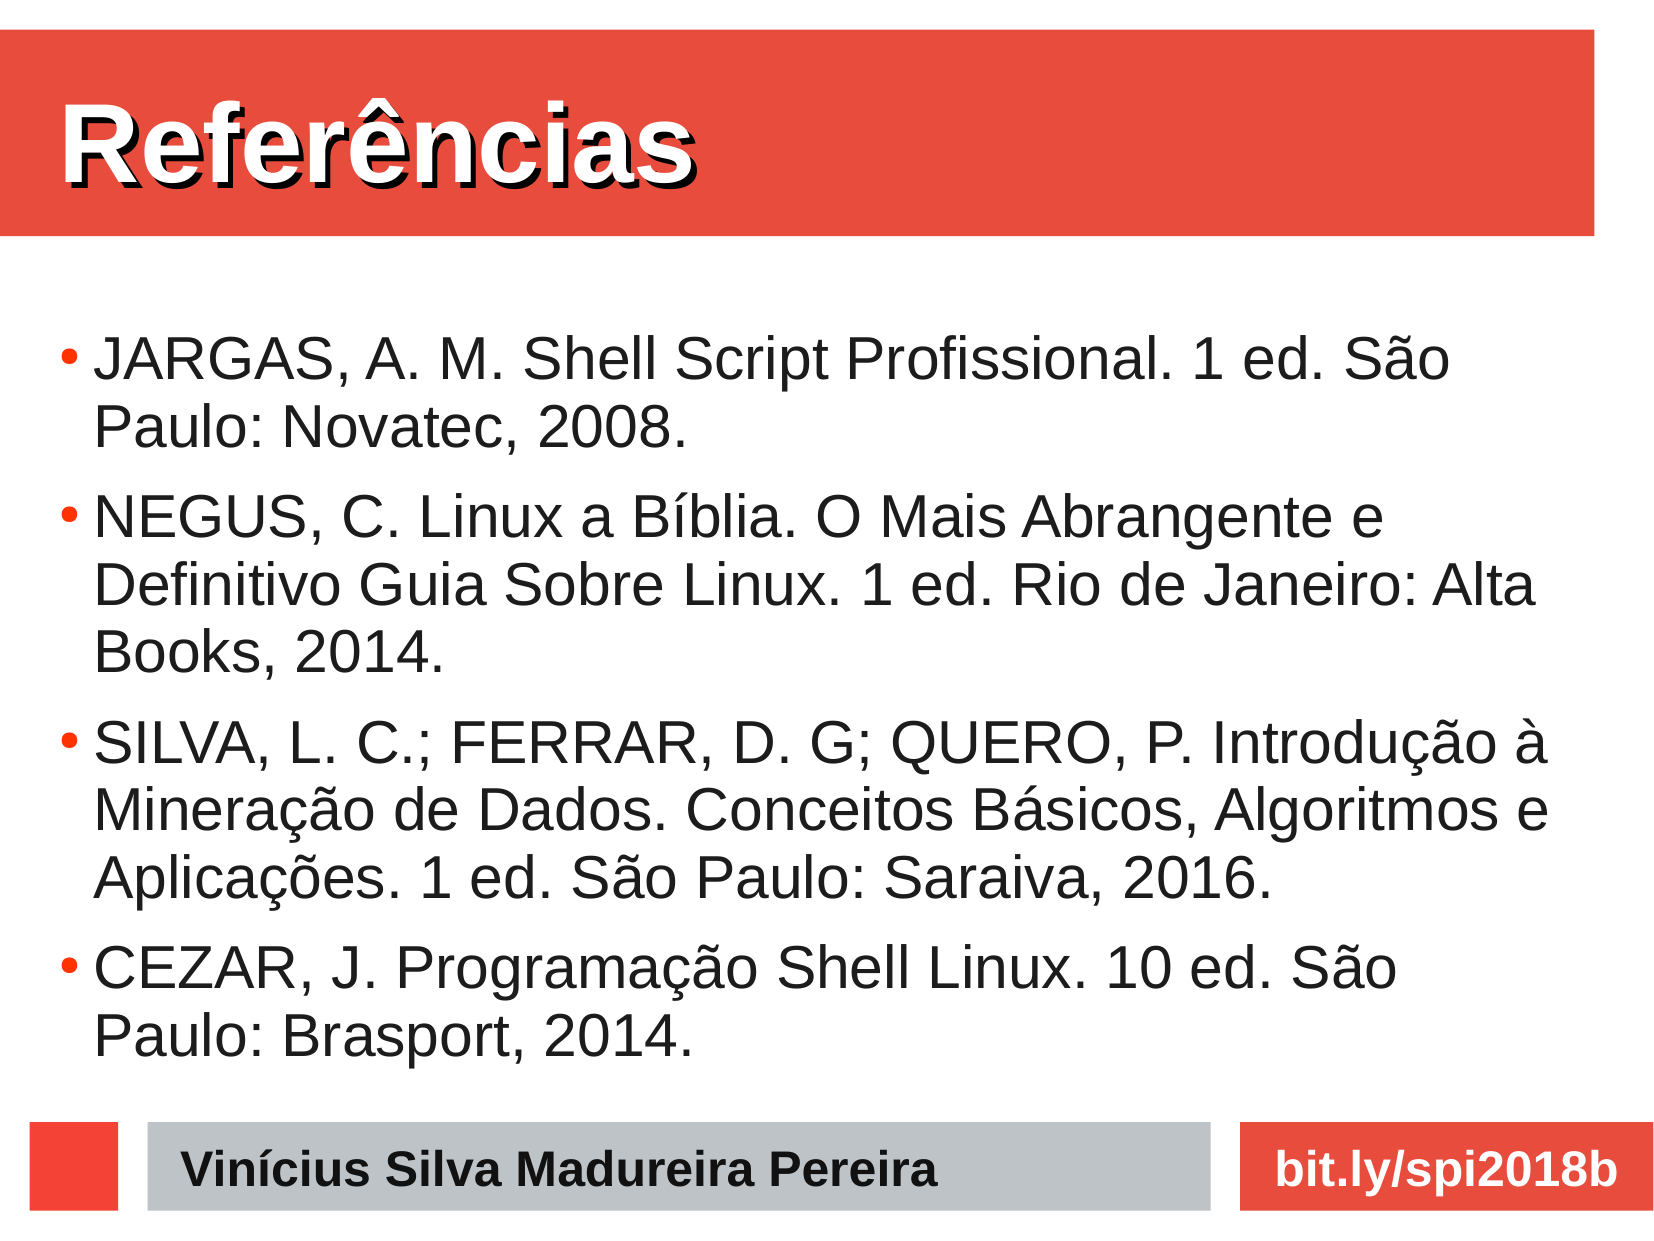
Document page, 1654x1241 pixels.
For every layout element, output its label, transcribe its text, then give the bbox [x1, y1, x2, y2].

list JARGAS, A. M. Shell Script Profissional. 1 ed. São Paulo: Novatec, 2008. NEGUS, C. Linux a Bíblia. O Mais Abrangente e Definitivo Guia Sobre Linux. 1 ed. Rio de Janeiro: Alta Books, 2014. SILVA, L. C.; FERRAR, D. G; QUERO, P. Introdução à Mineração de Dados. Conceitos Básicos, Algoritmos e Aplicações. 1 ed. São Paulo: Saraiva, 2016. CEZAR, J. Programação Shell Linux. 10 ed. São Paulo: Brasport, 2014. [59, 324, 1565, 1093]
text_box Vinícius Silva Madureira Pereira [165, 1133, 1170, 1205]
text_box bit.ly/spi2018b [1228, 1133, 1654, 1205]
title Referências [59, 59, 1595, 207]
